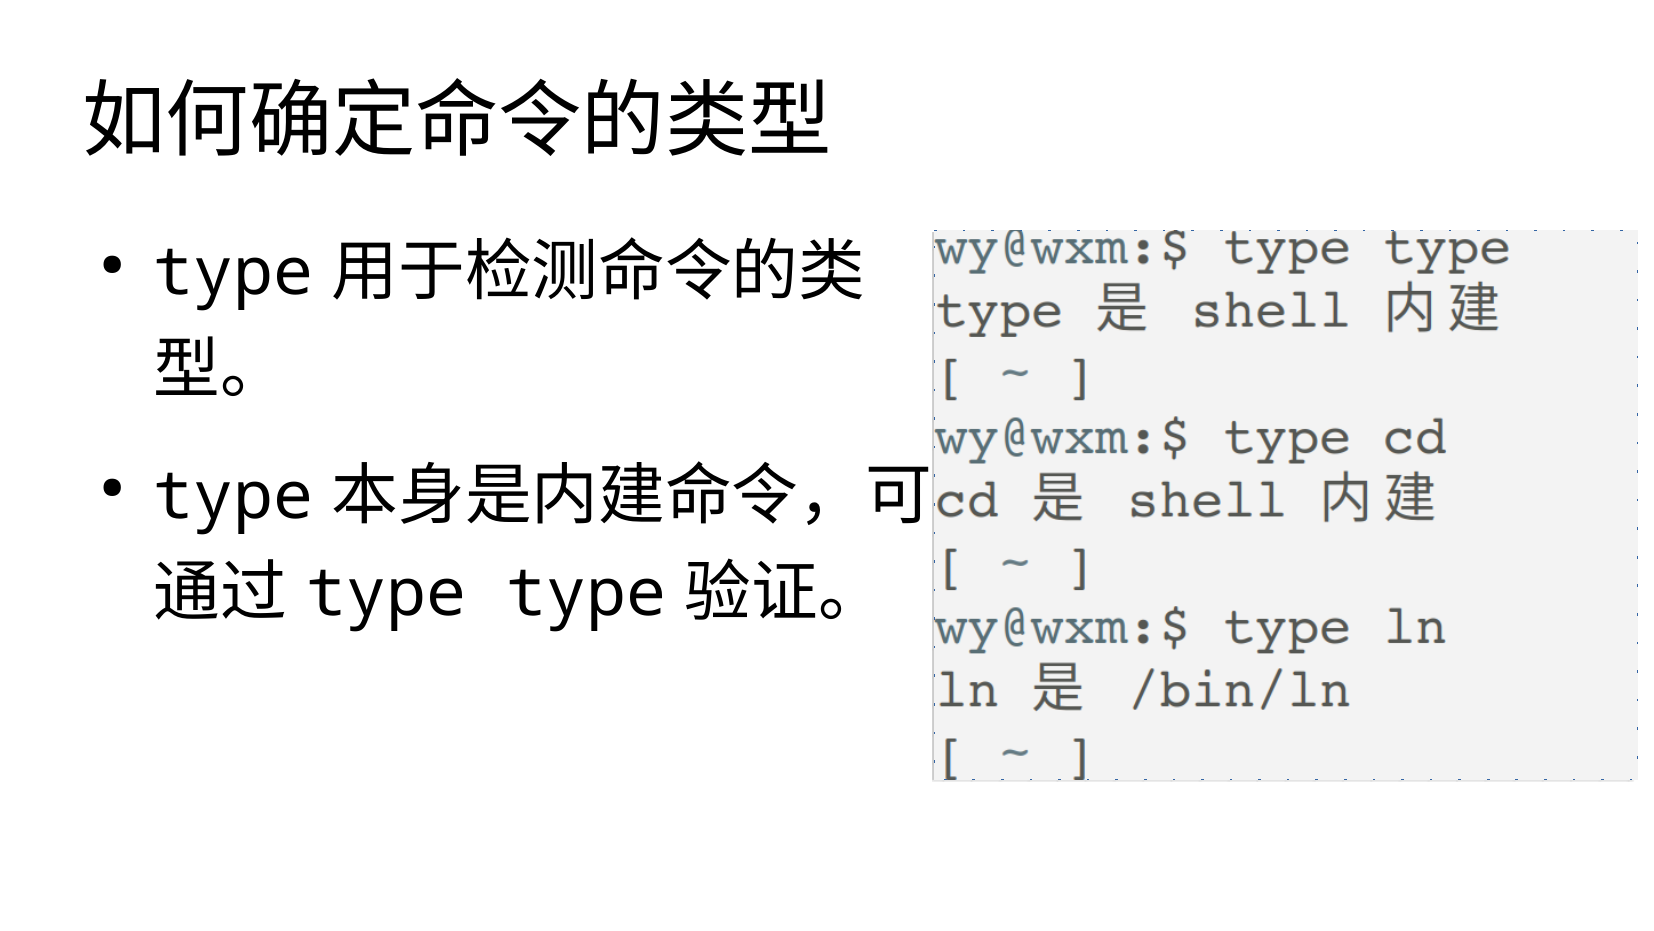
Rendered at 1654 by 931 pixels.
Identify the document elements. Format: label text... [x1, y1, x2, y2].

title 如何确定命令的类型 [82, 37, 1571, 189]
list type用于检测命令的类型。 type本身是内建命令，可通过type type验证。 [82, 217, 957, 758]
picture [934, 230, 1638, 780]
